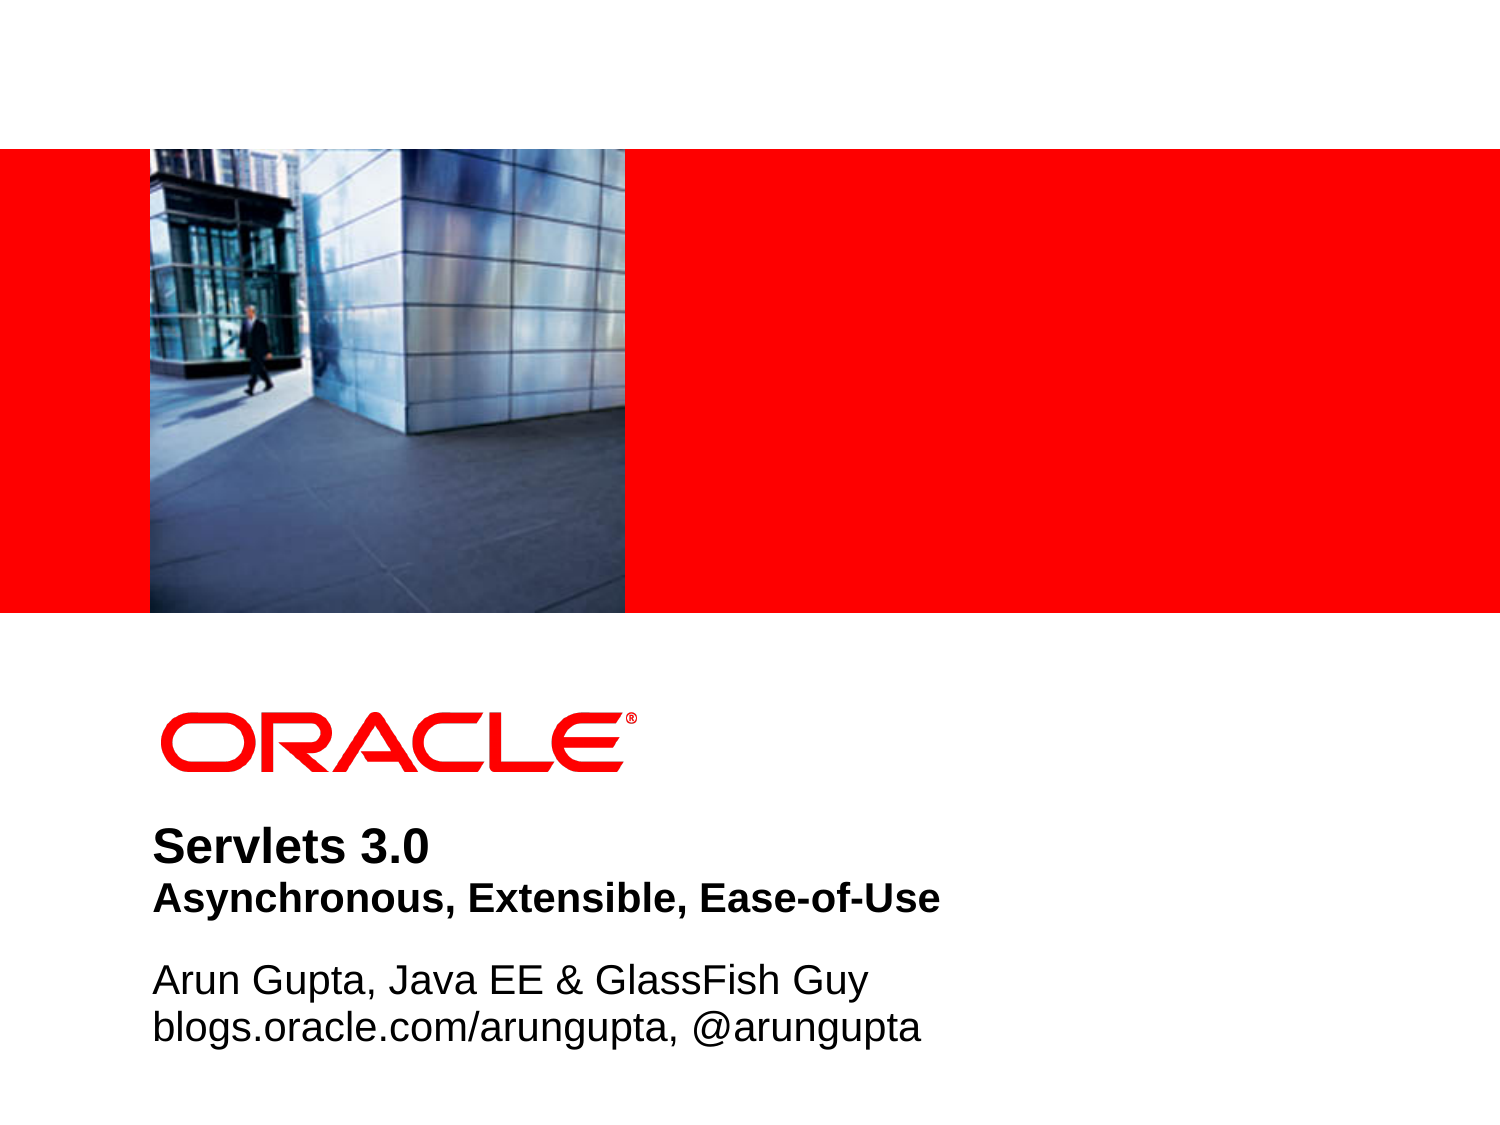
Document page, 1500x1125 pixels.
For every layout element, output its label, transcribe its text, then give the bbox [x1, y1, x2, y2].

subtitle Arun Gupta, Java EE & GlassFish Guy blogs.oracle.com/arungupta, @arungupta [137, 949, 1188, 1075]
picture [0, 149, 1500, 613]
title Servlets 3.0 Asynchronous, Extensible, Ease-of-Use [137, 787, 1500, 929]
picture [161, 712, 637, 772]
